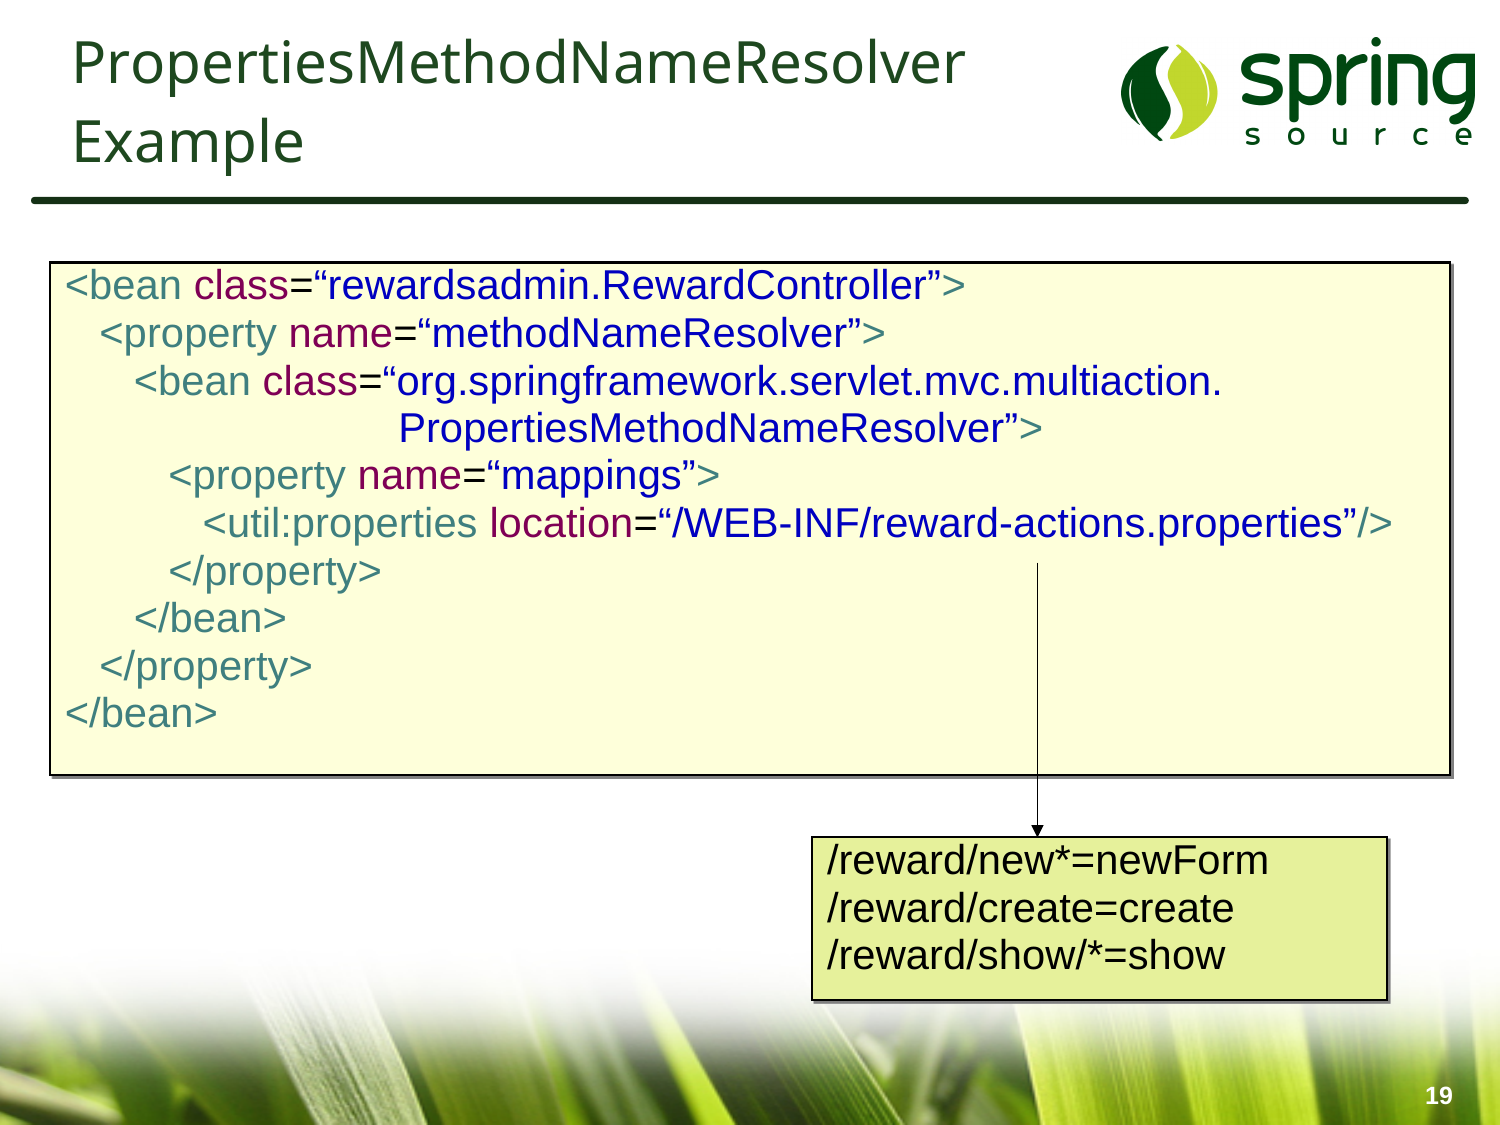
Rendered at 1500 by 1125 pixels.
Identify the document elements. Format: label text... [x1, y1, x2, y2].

picture [1121, 37, 1475, 145]
text_box <bean class=“rewardsadmin.RewardController”> <property name=“methodNameResolver”> <bean class=“org.springframework.servlet.mvc.multiaction. PropertiesMethodNameResolver”> <property name=“mappings”> <util:properties location=“/WEB-INF/reward-actions.properties”/> </property> </bean> </property> </bean> [50, 262, 1450, 775]
text_box /reward/new*=newForm /reward/create=create /reward/show/*=show [812, 837, 1388, 1000]
title PropertiesMethodNameResolver Example [56, 13, 1089, 176]
picture [0, 944, 1500, 1125]
